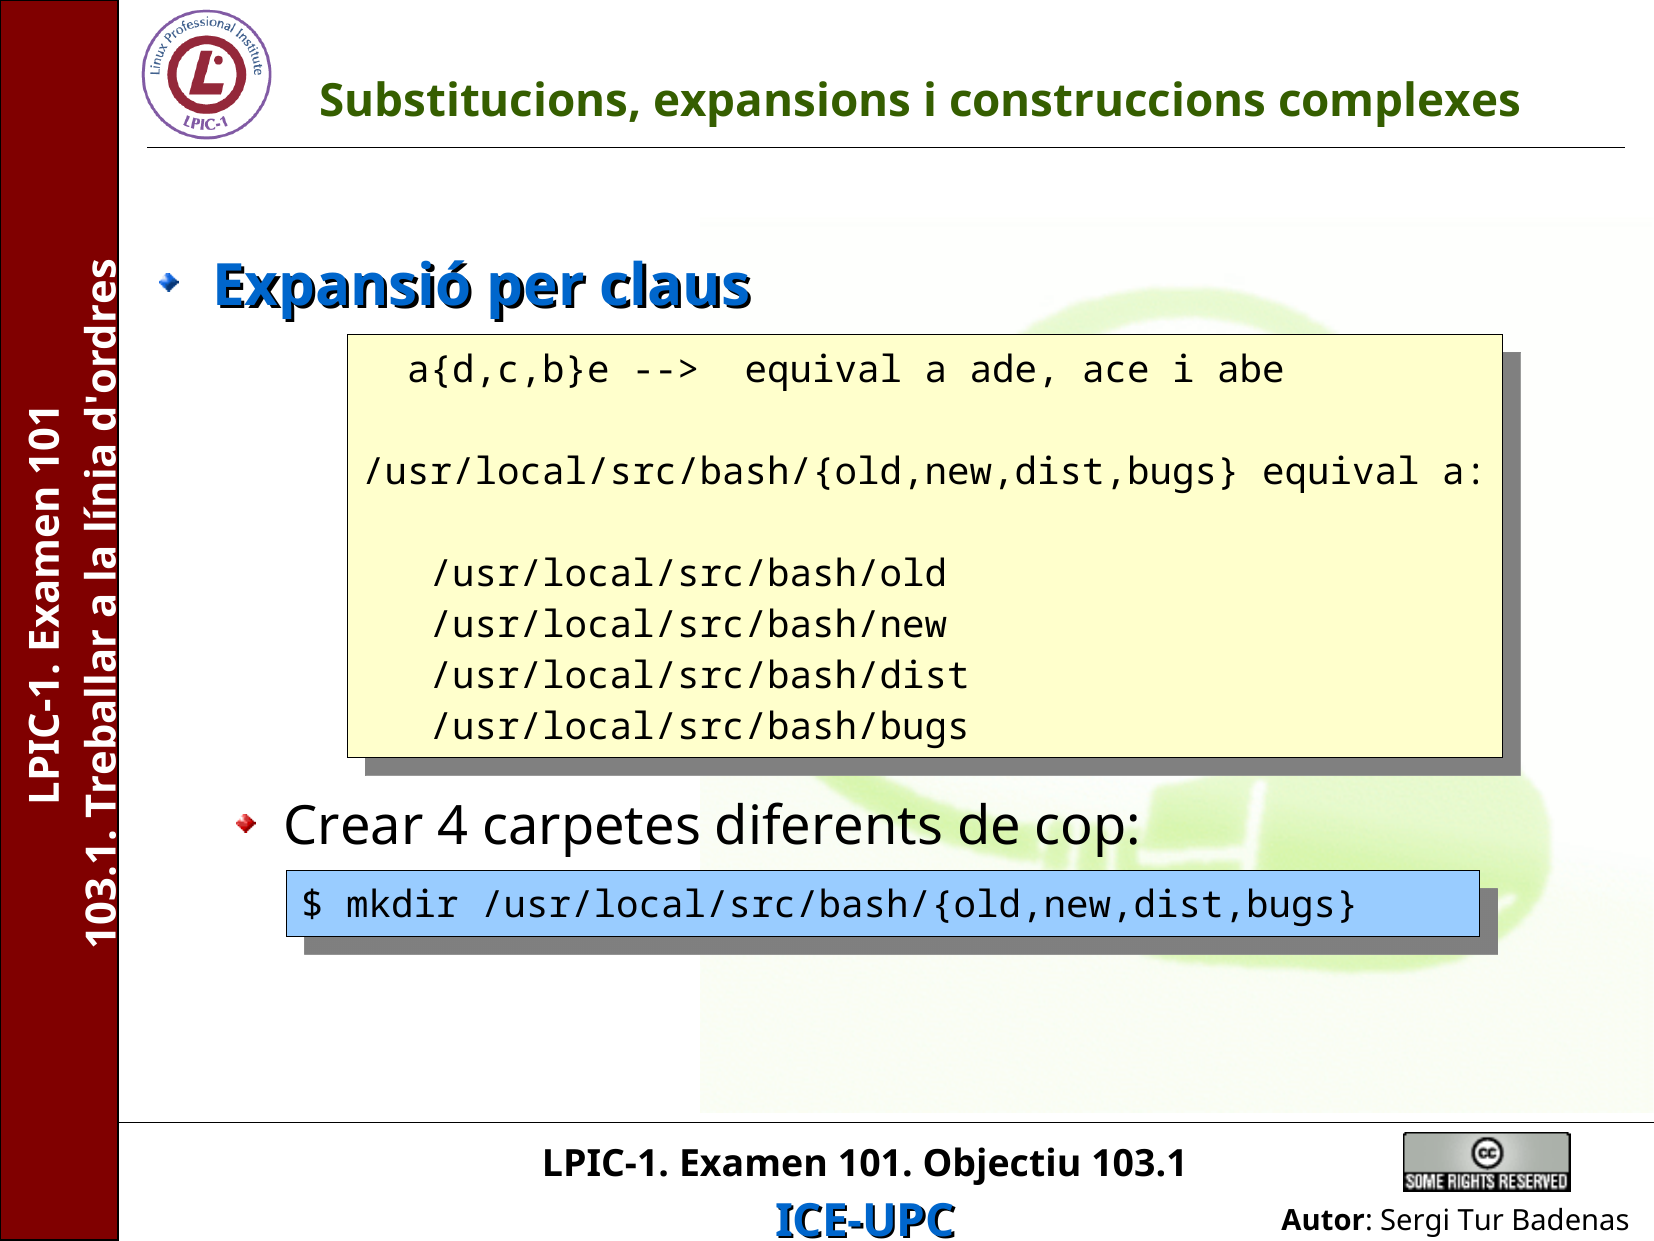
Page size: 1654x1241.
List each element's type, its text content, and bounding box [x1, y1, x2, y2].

title Substitucions, expansions i construccions complexes [212, 56, 1629, 141]
list Expansió per claus Crear 4 carpetes diferents de cop: [141, 242, 1630, 1078]
picture [700, 217, 1654, 1113]
text_box a{d,c,b}e --> equival a ade, ace i abe /usr/local/src/bash/{old,new,dist,bugs} equival a: /usr/local/src/bash/old /usr/local/src/bash/new /usr/local/src/bash/dist /usr/local/src/bash/bugs [347, 334, 1503, 711]
picture [1403, 1132, 1571, 1192]
text_box $ mkdir /usr/local/src/bash/{old,new,dist,bugs} [286, 870, 1480, 931]
picture [135, 5, 277, 142]
